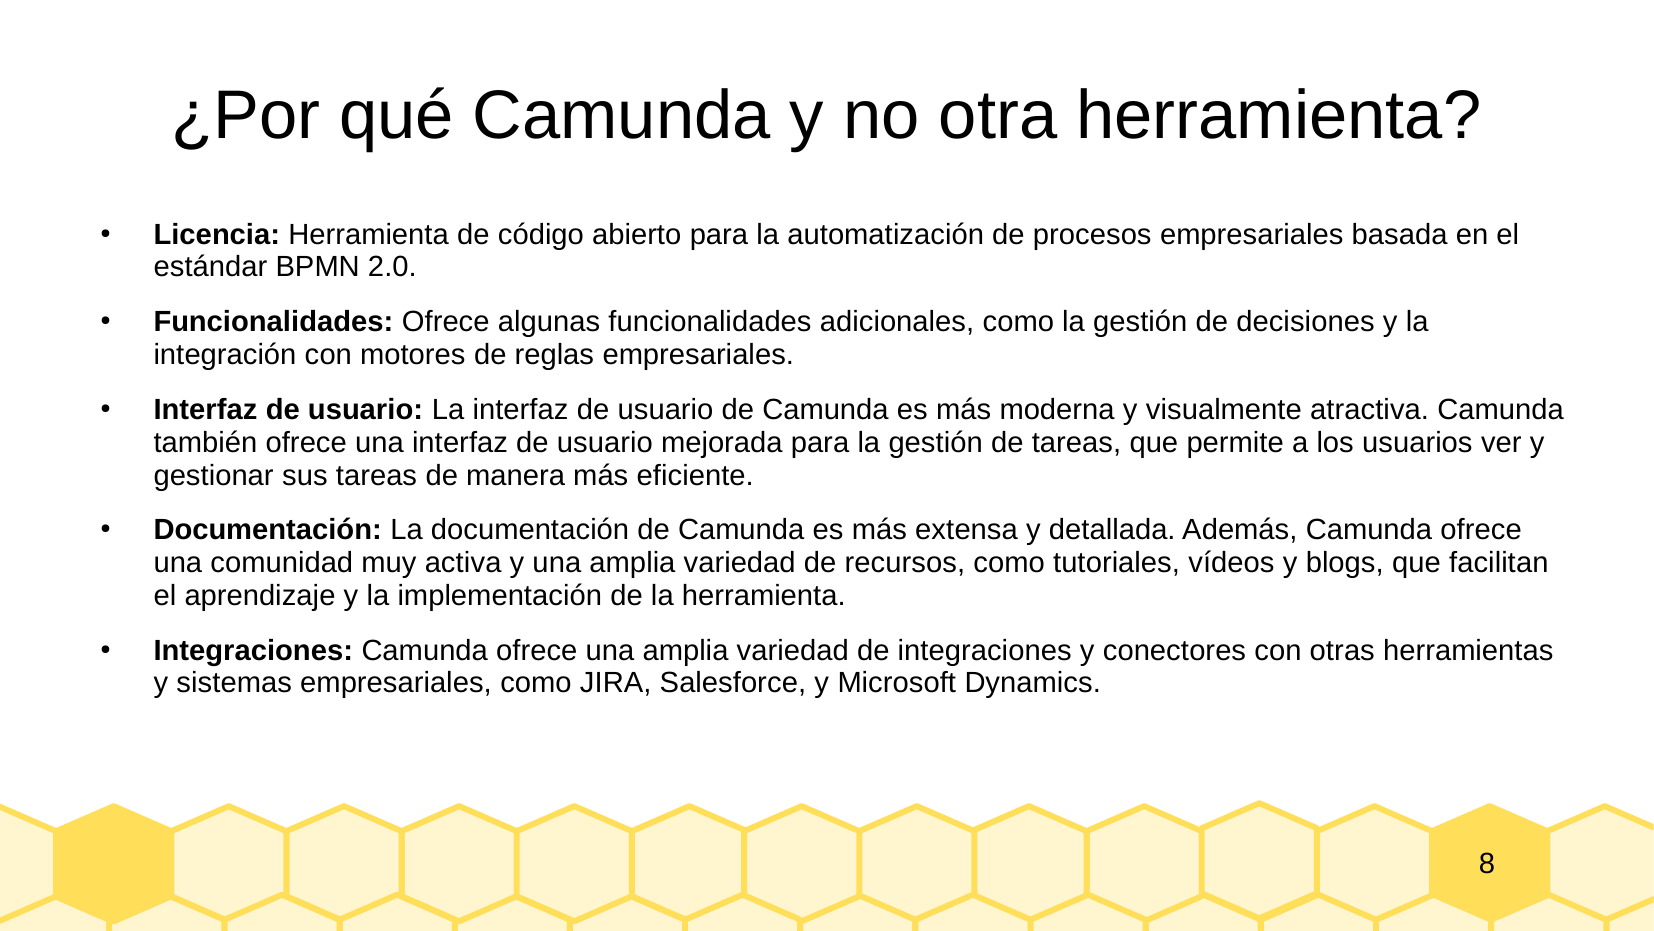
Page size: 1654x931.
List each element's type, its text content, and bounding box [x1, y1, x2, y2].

title ¿Por qué Camunda y no otra herramienta? [82, 37, 1571, 193]
list Licencia: Herramienta de código abierto para la automatización de procesos empresariales basada en el estándar BPMN 2.0. Funcionalidades: Ofrece algunas funcionalidades adicionales, como la gestión de decisiones y la integración con motores de reglas empresariales. Interfaz de usuario: La interfaz de usuario de Camunda es más moderna y visualmente atractiva. Camunda también ofrece una interfaz de usuario mejorada para la gestión de tareas, que permite a los usuarios ver y gestionar sus tareas de manera más eficiente. Documentación: La documentación de Camunda es más extensa y detallada. Además, Camunda ofrece una comunidad muy activa y una amplia variedad de recursos, como tutoriales, vídeos y blogs, que facilitan el aprendizaje y la implementación de la herramienta. Integraciones: Camunda ofrece una amplia variedad de integraciones y conectores con otras herramientas y sistemas empresariales, como JIRA, Salesforce, y Microsoft Dynamics. [82, 217, 1571, 758]
